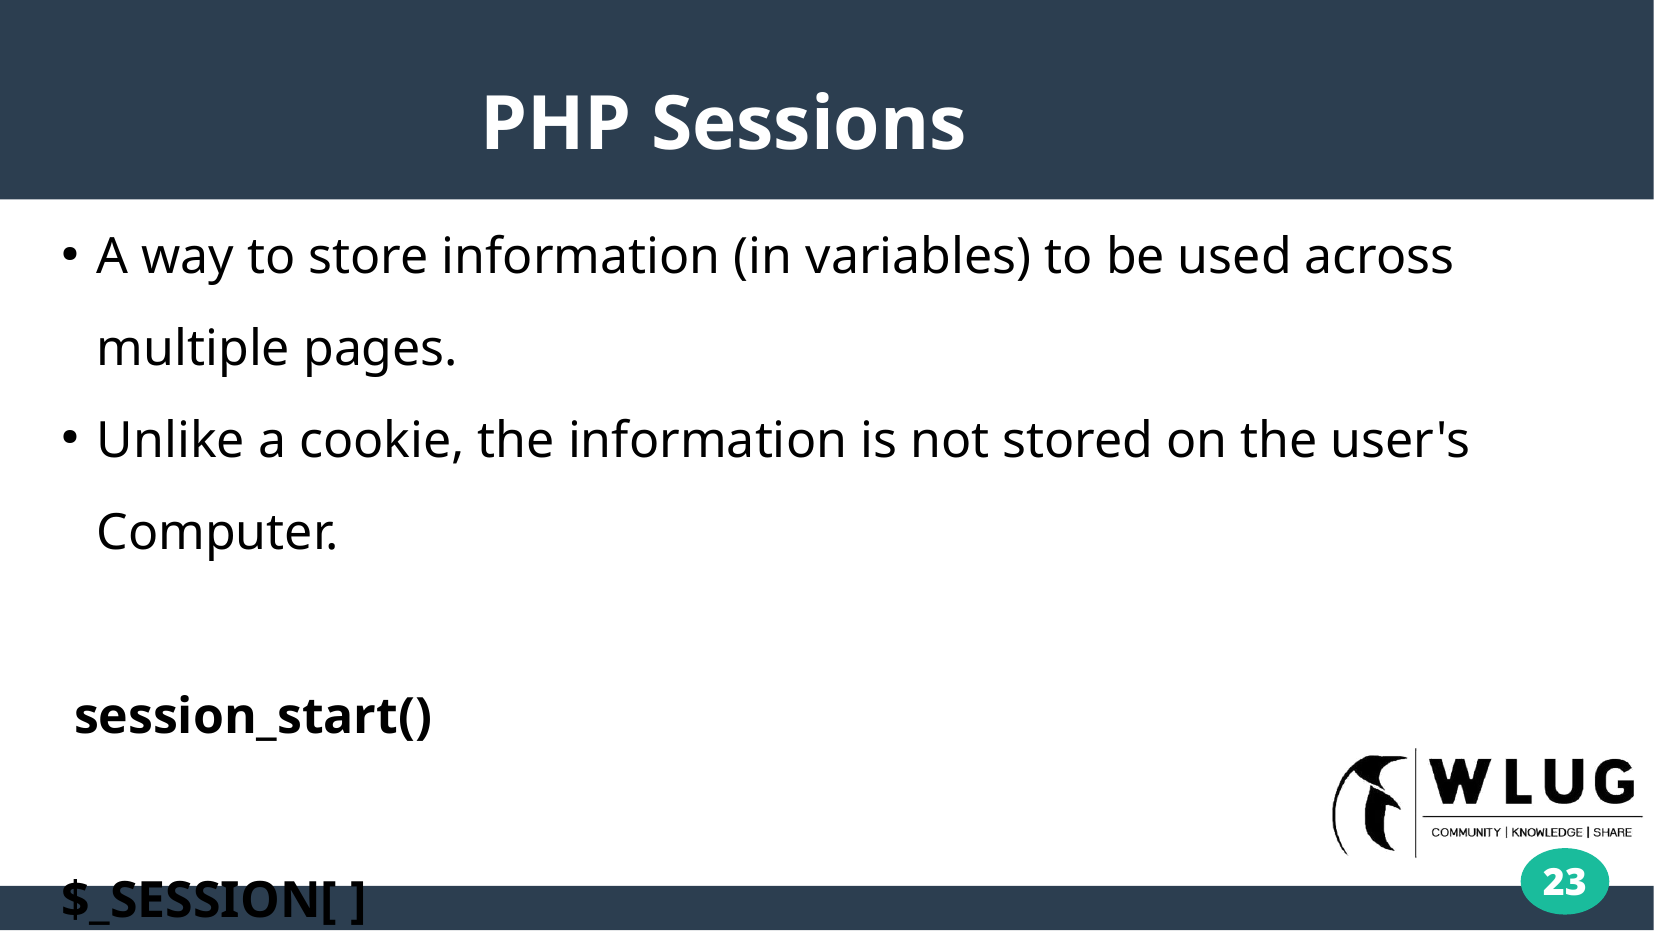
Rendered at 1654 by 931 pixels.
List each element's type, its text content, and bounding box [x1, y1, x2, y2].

picture [1311, 740, 1654, 863]
text_box A way to store information (in variables) to be used across multiple pages. Unlike a cookie, the information is not stored on the user's Computer. session_start() $_SESSION[ ] [46, 213, 1645, 858]
text_box PHP Sessions [465, 62, 1111, 188]
